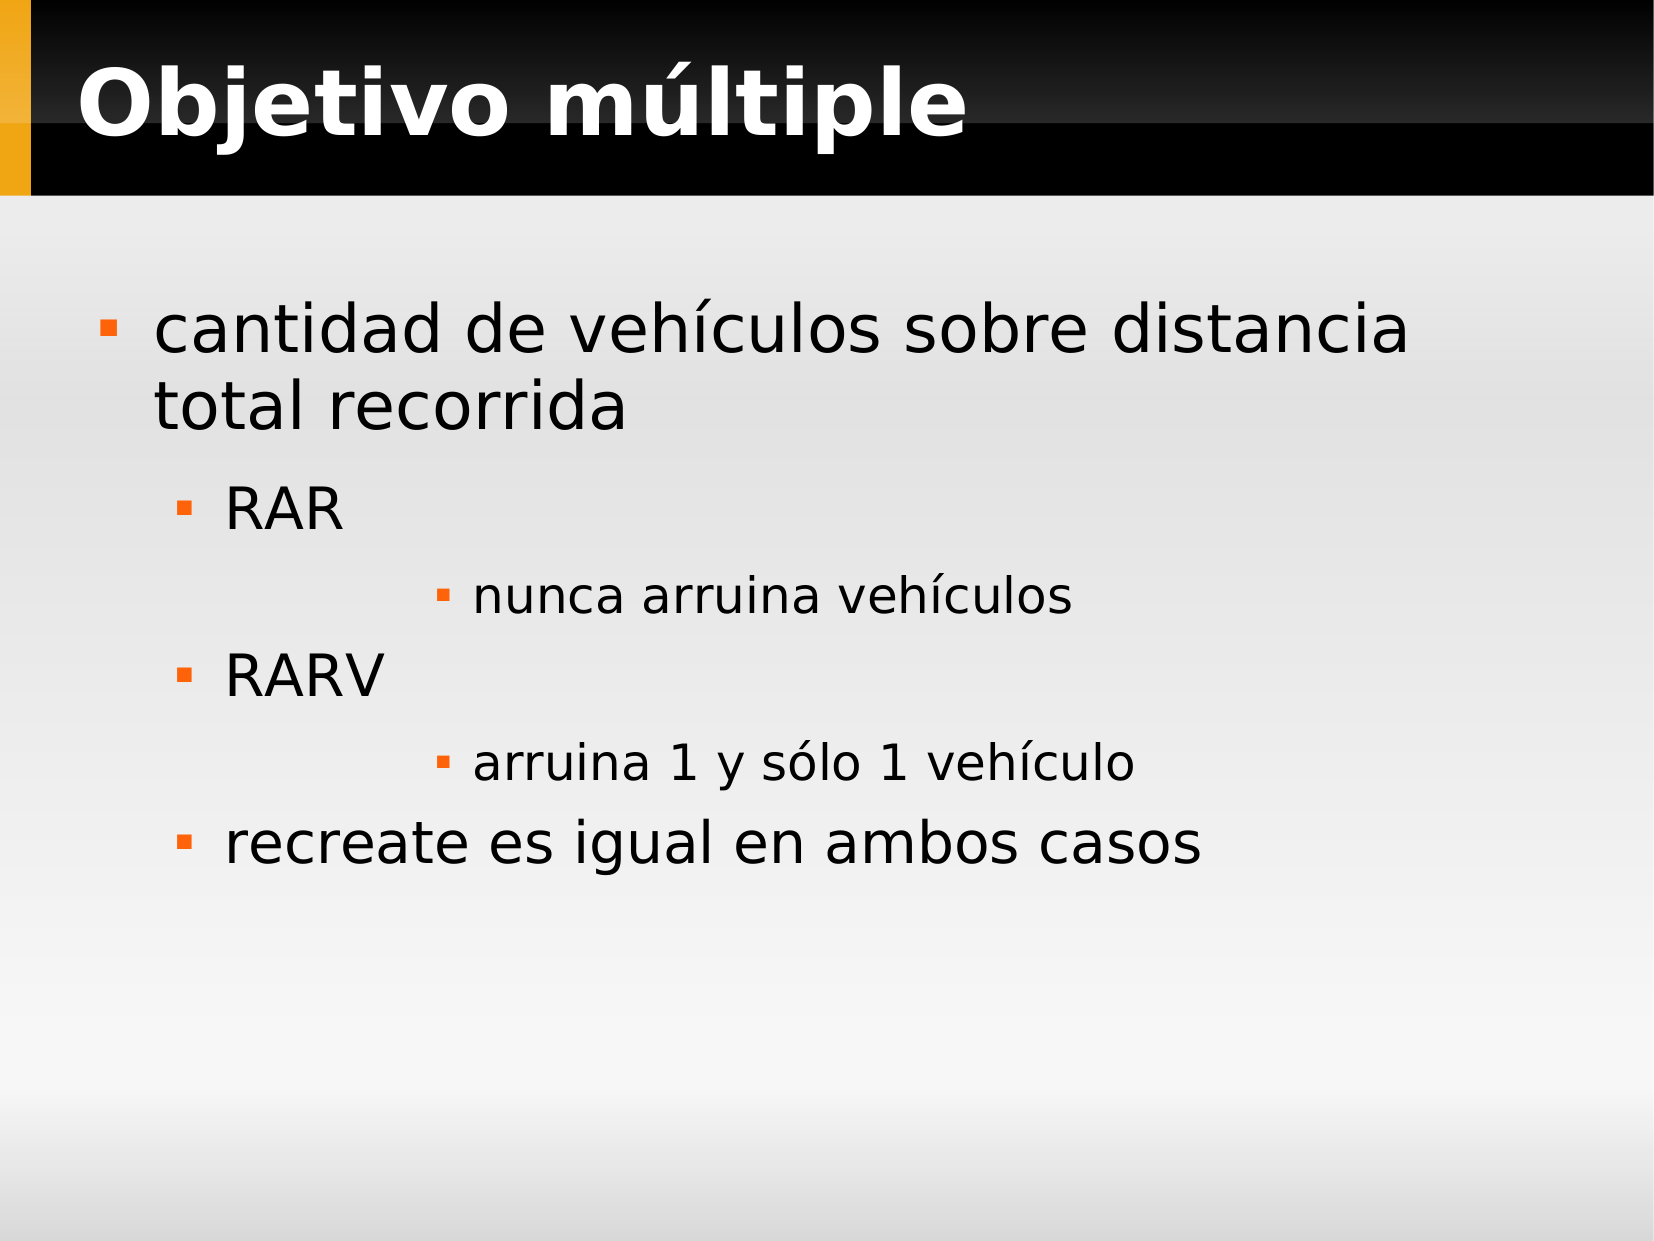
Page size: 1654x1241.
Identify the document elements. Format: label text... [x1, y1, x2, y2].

list cantidad de vehículos sobre distancia total recorrida RAR nunca arruina vehículos RARV arruina 1 y sólo 1 vehículo recreate es igual en ambos casos [82, 290, 1571, 1094]
title Objetivo múltiple [76, 7, 1565, 200]
picture [0, 0, 1654, 1241]
